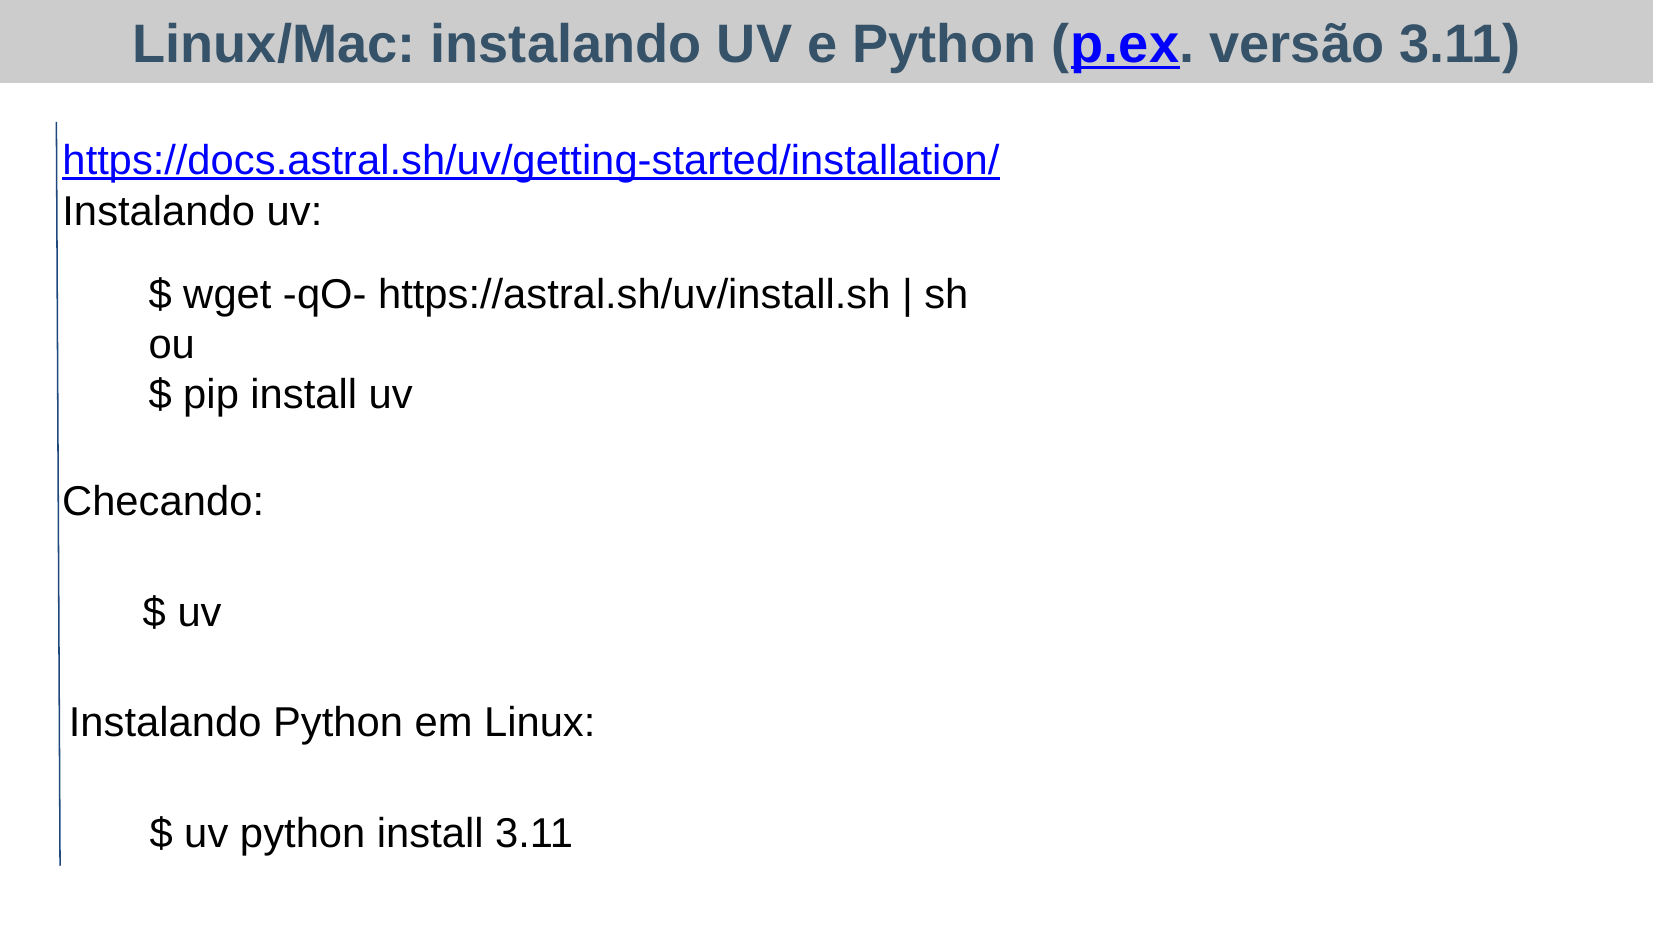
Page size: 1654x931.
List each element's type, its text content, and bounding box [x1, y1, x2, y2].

text_box Checando: [47, 466, 57, 550]
text_box $ uv [127, 577, 1405, 660]
text_box Linux/Mac: instalando UV e Python (p.ex. versão 3.11) [0, 0, 1653, 83]
text_box $ uv python install 3.11 [134, 797, 1412, 881]
text_box Instalando Python em Linux: [60, 687, 1654, 771]
text_box https://docs.astral.sh/uv/getting-started/installation/ Instalando uv: [58, 125, 1654, 237]
text_box Checando: [59, 466, 1654, 550]
text_box $ wget -qO- https://astral.sh/uv/install.sh | sh ou $ pip install uv [133, 259, 1411, 444]
